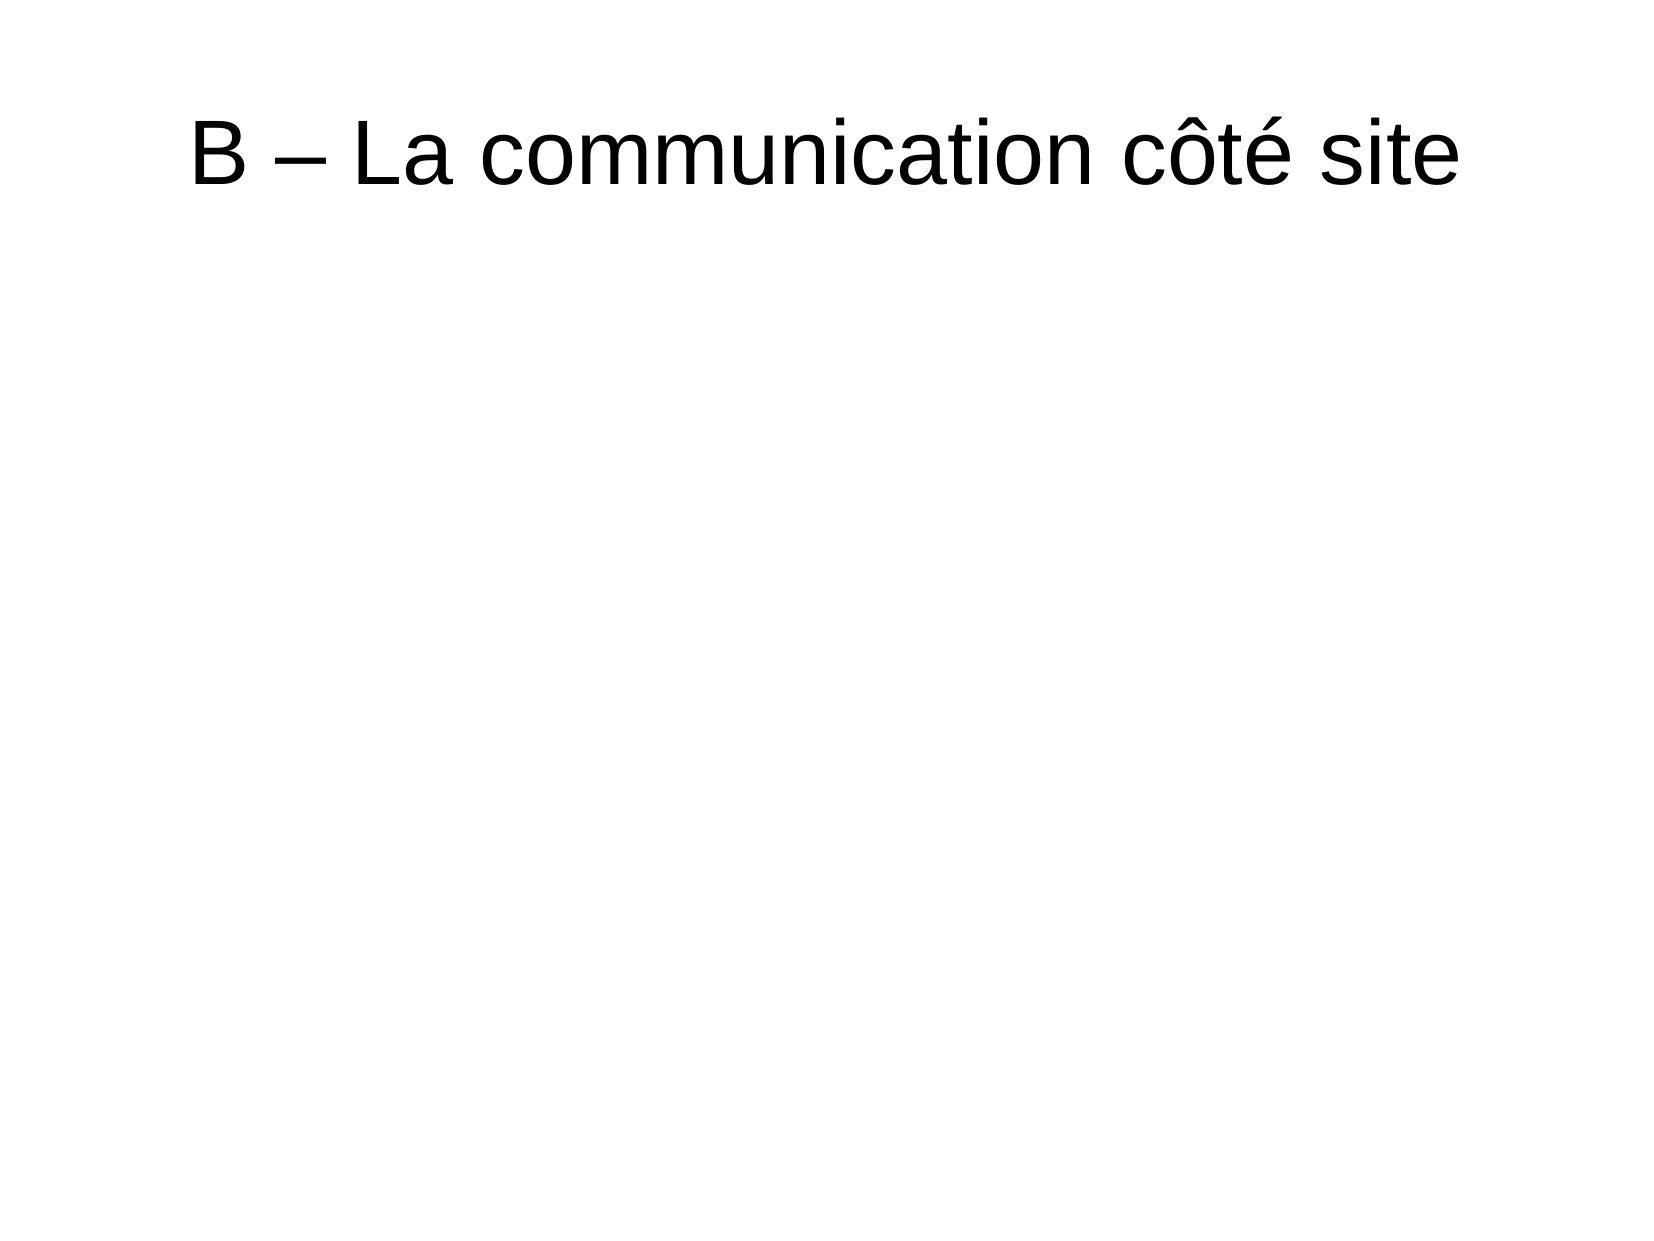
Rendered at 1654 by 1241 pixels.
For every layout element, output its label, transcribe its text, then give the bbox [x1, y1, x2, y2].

title B – La communication côté site [82, 49, 1571, 257]
